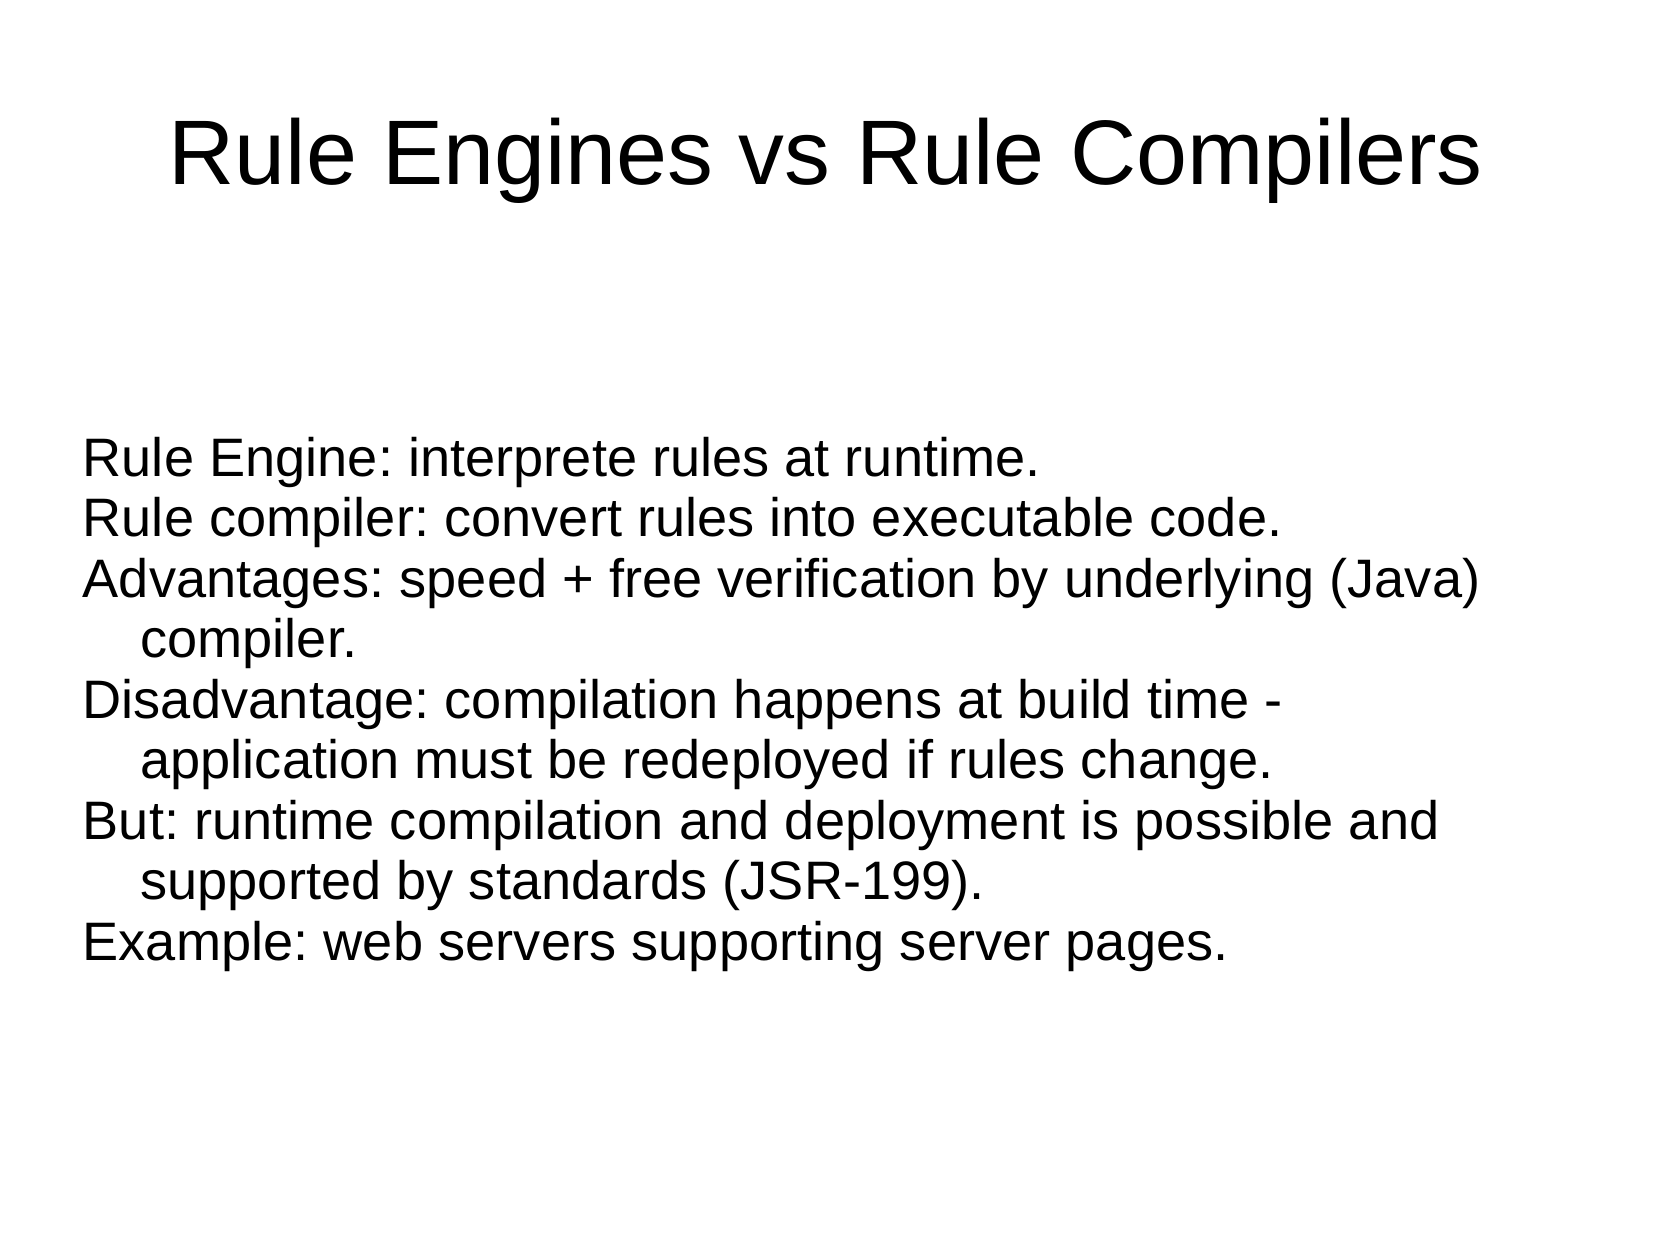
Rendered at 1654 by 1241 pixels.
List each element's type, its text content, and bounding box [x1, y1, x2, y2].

subtitle Rule Engine: interprete rules at runtime. Rule compiler: convert rules into executable code. Advantages: speed + free verification by underlying (Java) compiler. Disadvantage: compilation happens at build time - application must be redeployed if rules change. But: runtime compilation and deployment is possible and supported by standards (JSR-199). Example: web servers supporting server pages. [82, 297, 1571, 1102]
title Rule Engines vs Rule Compilers [82, 49, 1571, 257]
